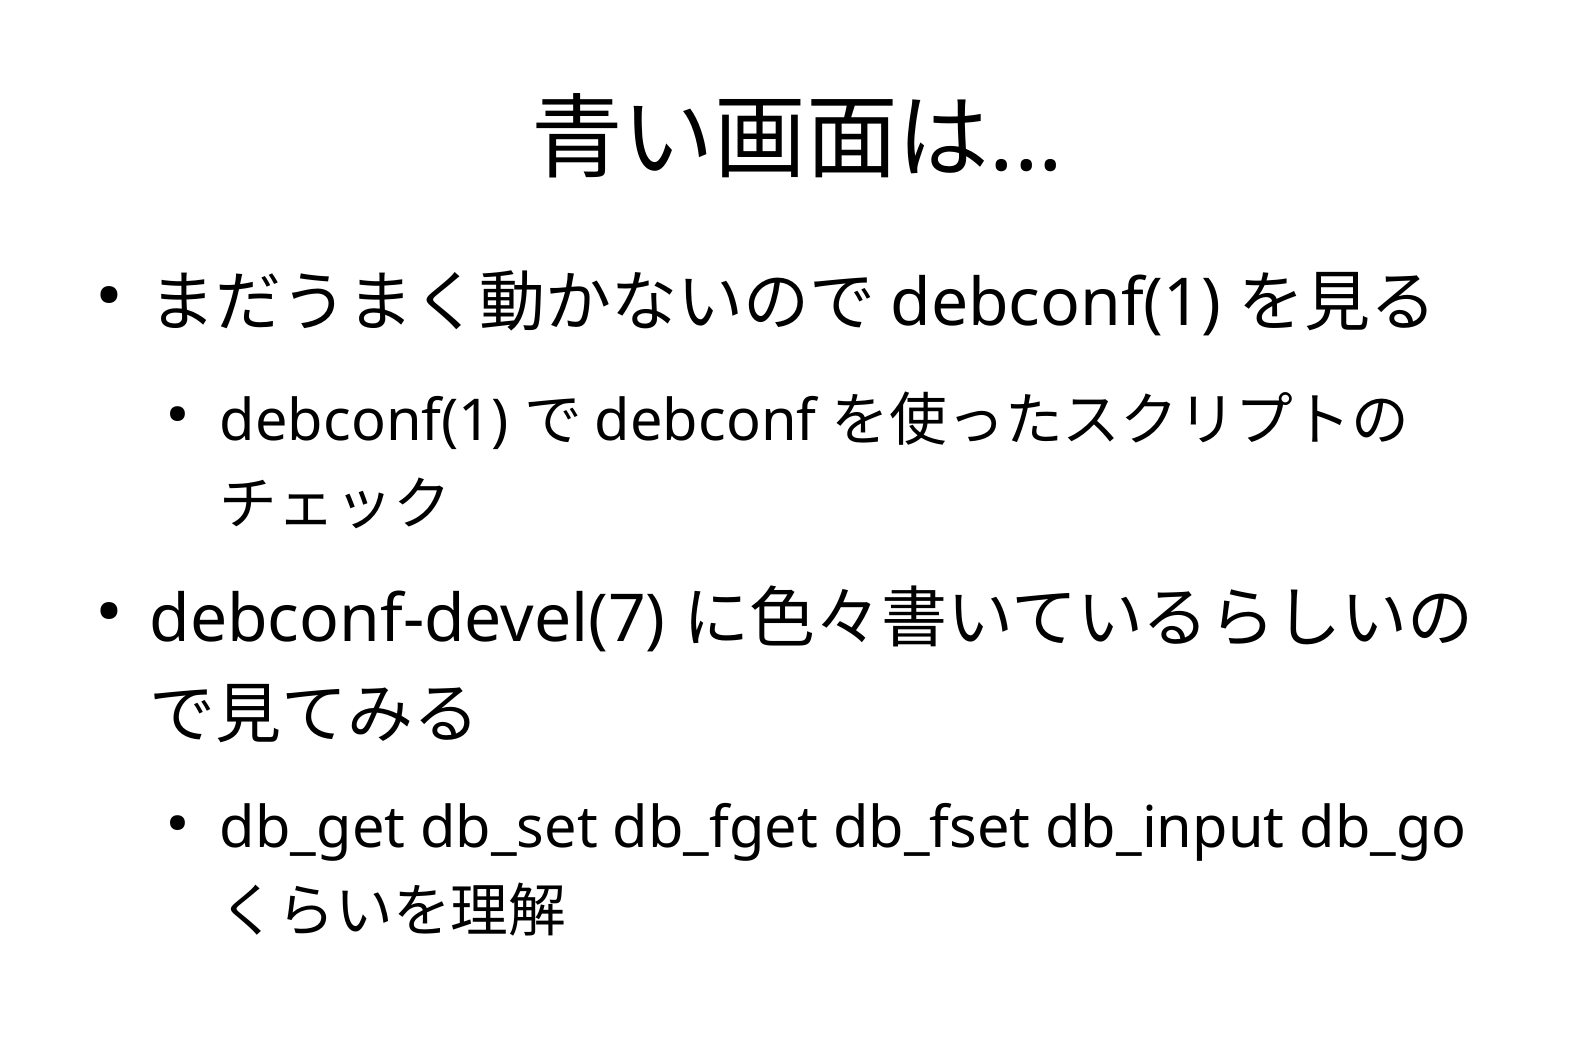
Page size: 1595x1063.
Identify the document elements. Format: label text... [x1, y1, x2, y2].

list まだうまく動かないので debconf(1) を見る debconf(1) で debconf を使ったスクリプトのチェック debconf-devel(7) に色々書いているらしいので見てみる db_get db_set db_fget db_fset db_input db_go くらいを理解 [79, 248, 1515, 951]
title 青い画面は... [79, 49, 1515, 213]
